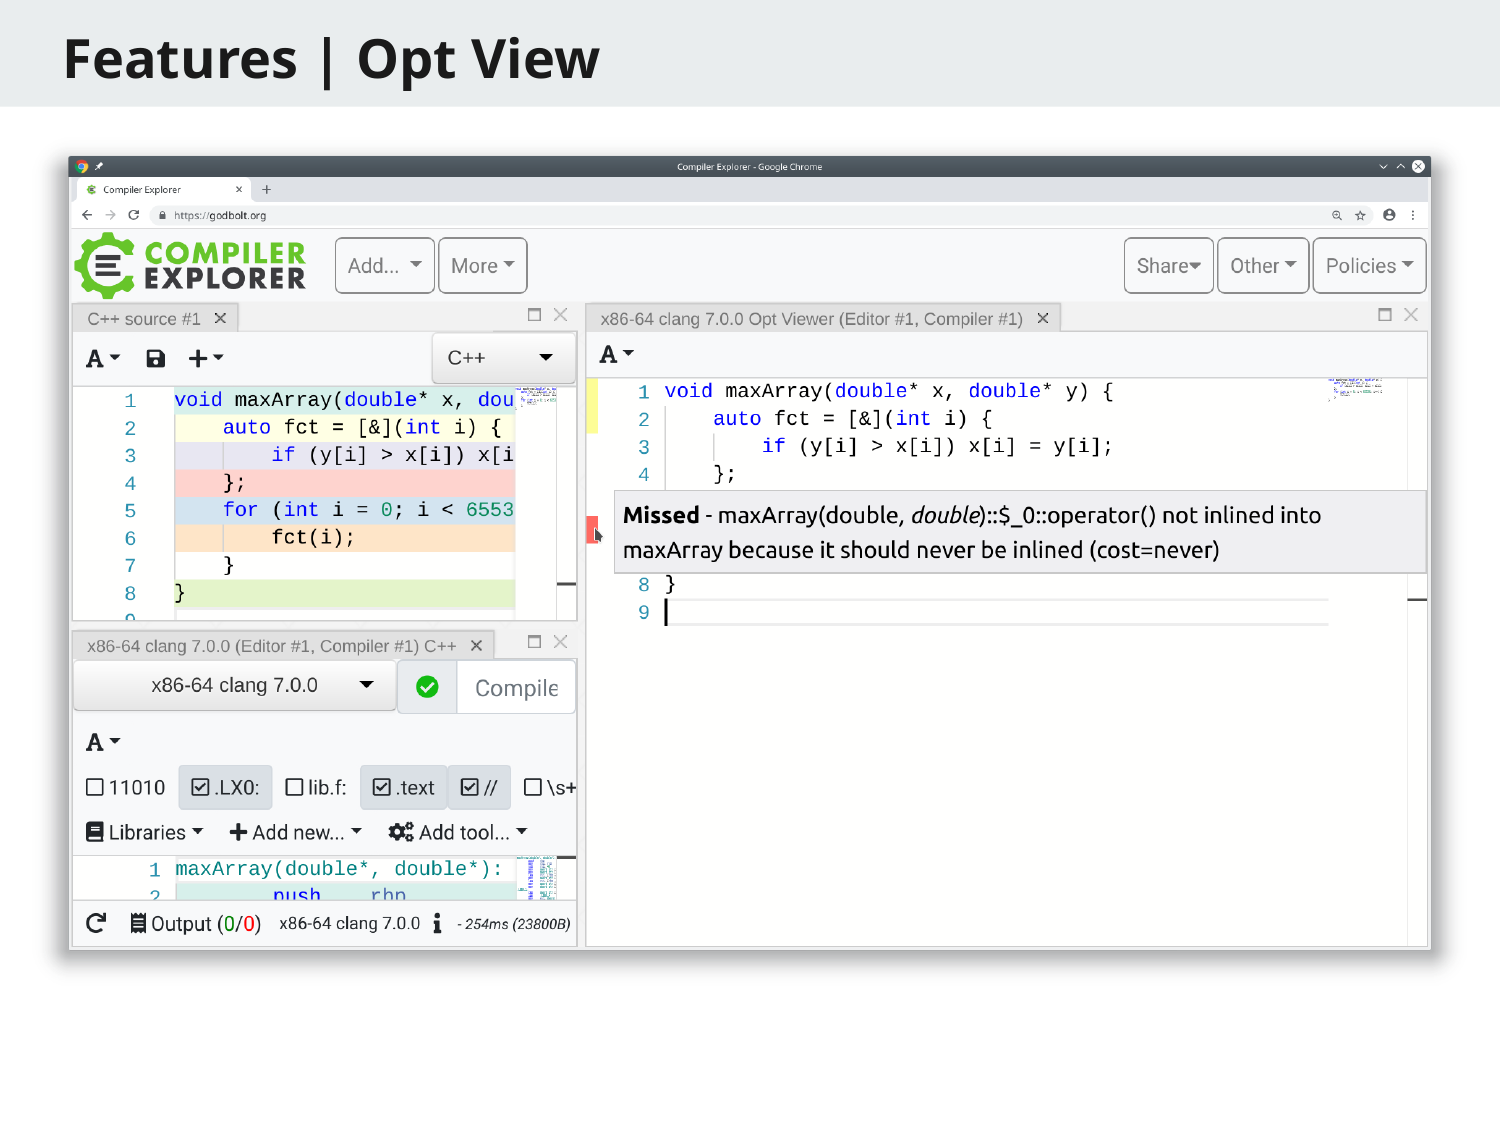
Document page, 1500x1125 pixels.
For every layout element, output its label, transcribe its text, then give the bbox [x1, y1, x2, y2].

picture [24, 129, 1475, 994]
title Features | Opt View [47, 9, 1309, 103]
